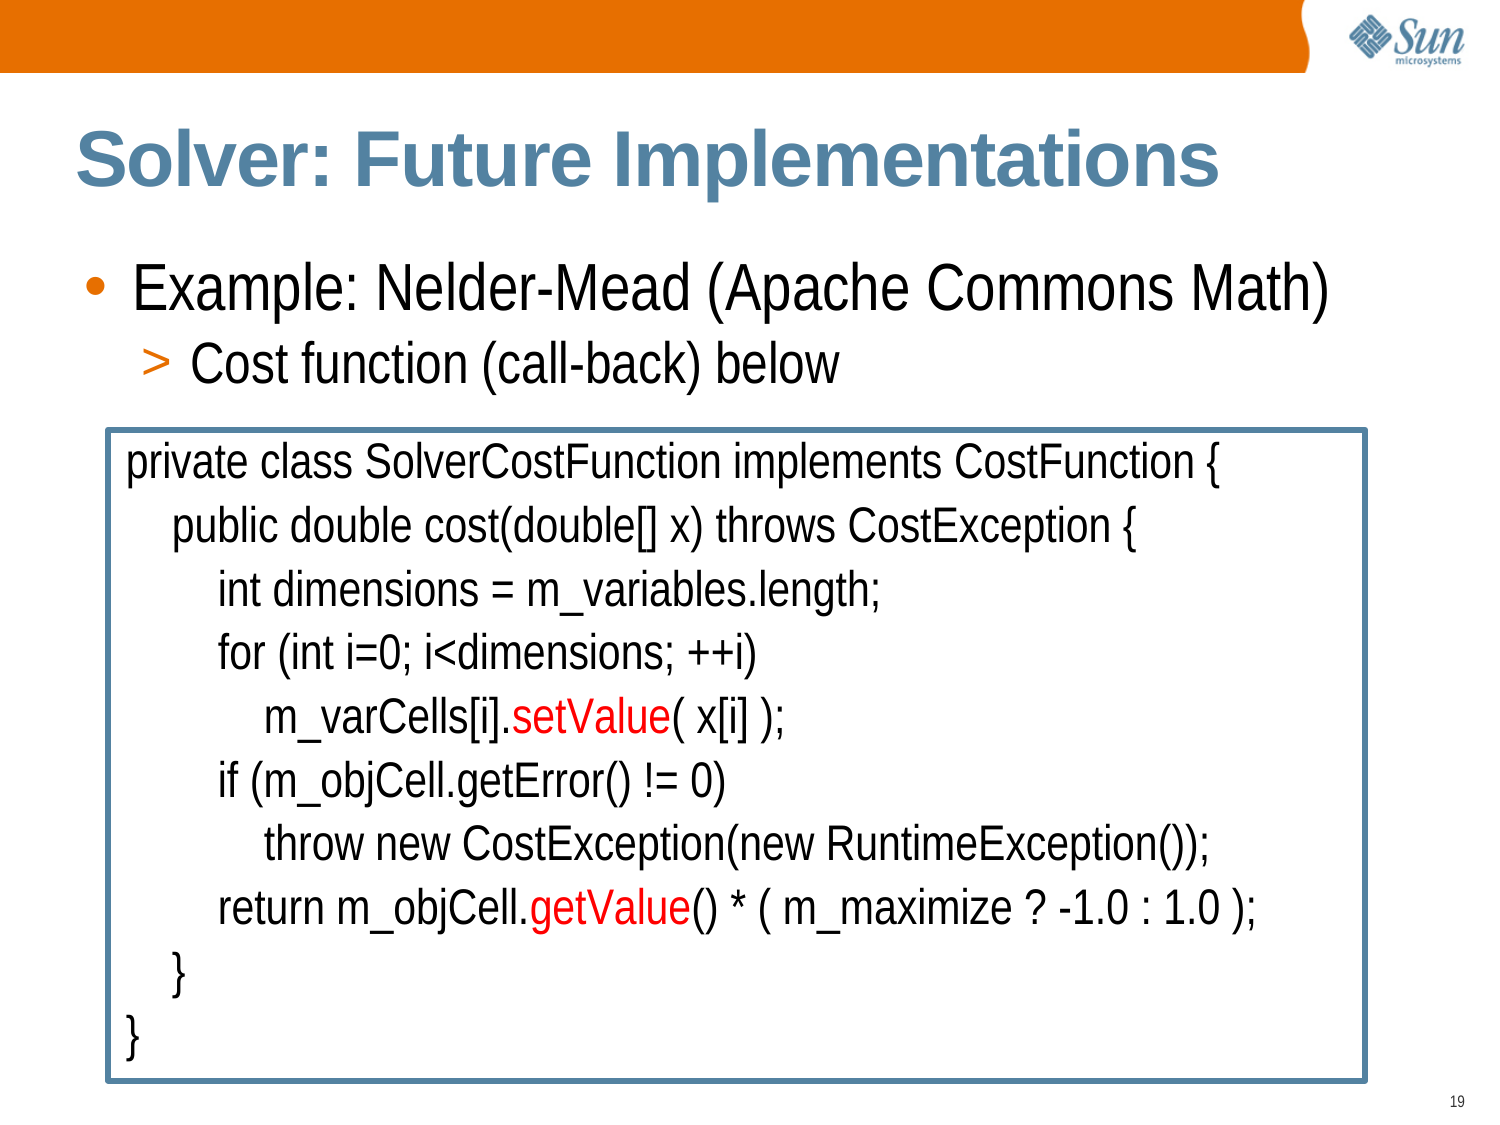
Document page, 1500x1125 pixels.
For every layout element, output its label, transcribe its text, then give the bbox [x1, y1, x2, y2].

text_box private class SolverCostFunction implements CostFunction { public double cost(double[] x) throws CostException { int dimensions = m_variables.length; for (int i=0; i<dimensions; ++i) m_varCells[i].setValue( x[i] ); if (m_objCell.getError() != 0) throw new CostException(new RuntimeException()); return m_objCell.getValue() * ( m_maximize ? -1.0 : 1.0 ); } } [108, 429, 1366, 1081]
list Example: Nelder-Mead (Apache Commons Math) Cost function (call-back) below [64, 258, 1401, 1062]
picture [0, 0, 1500, 73]
title Solver: Future Implementations [75, 123, 1437, 227]
